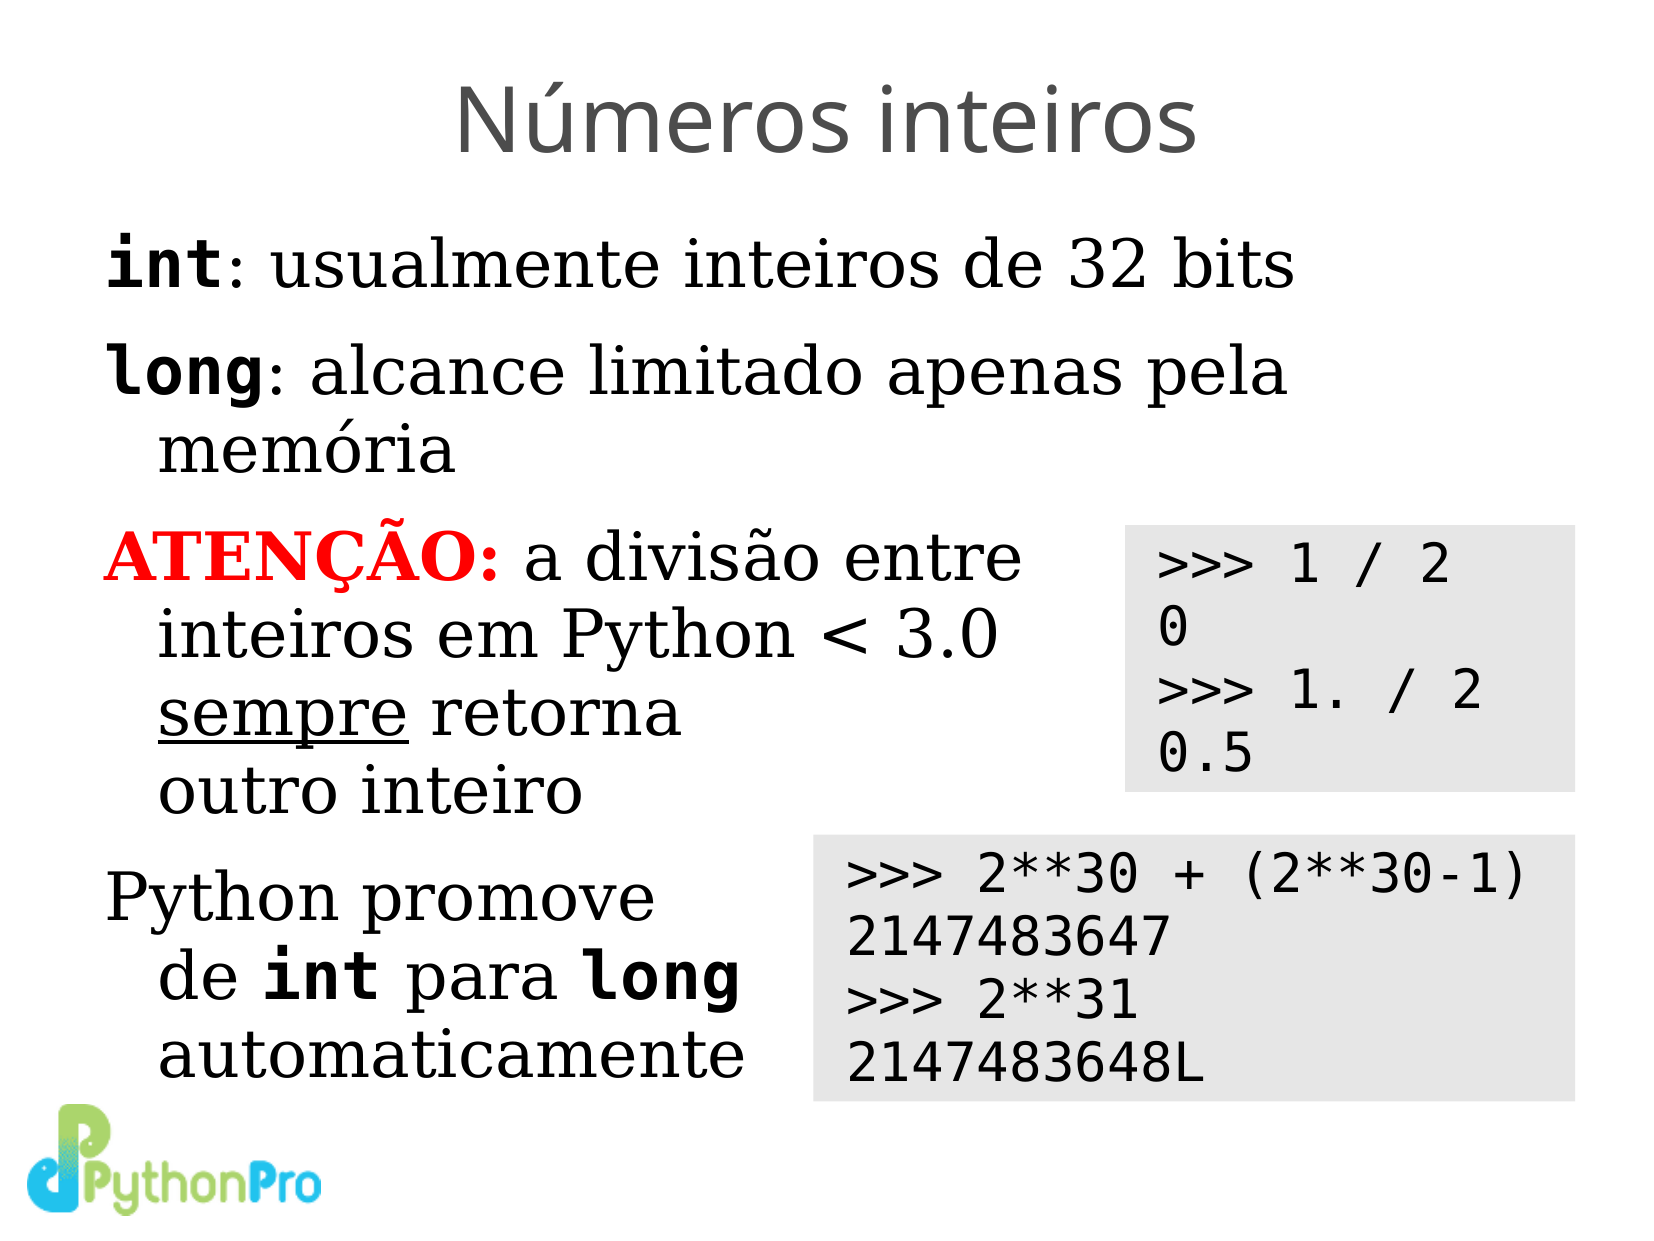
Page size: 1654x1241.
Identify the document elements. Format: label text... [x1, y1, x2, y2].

text_box >>> 2**30 + (2**30-1) 2147483647 >>> 2**31 2147483648L [813, 834, 1576, 1102]
list int: usualmente inteiros de 32 bits long: alcance limitado apenas pela memória ATENÇÃO: a divisão entre inteiros em Python < 3.0 sempre retorna outro inteiro Python promove de int para long automaticamente [86, 225, 1576, 1093]
text_box >>> 1 / 2 0 >>> 1. / 2 0.5 [1125, 525, 1576, 792]
picture [27, 1104, 321, 1216]
title Números inteiros [82, 13, 1571, 222]
